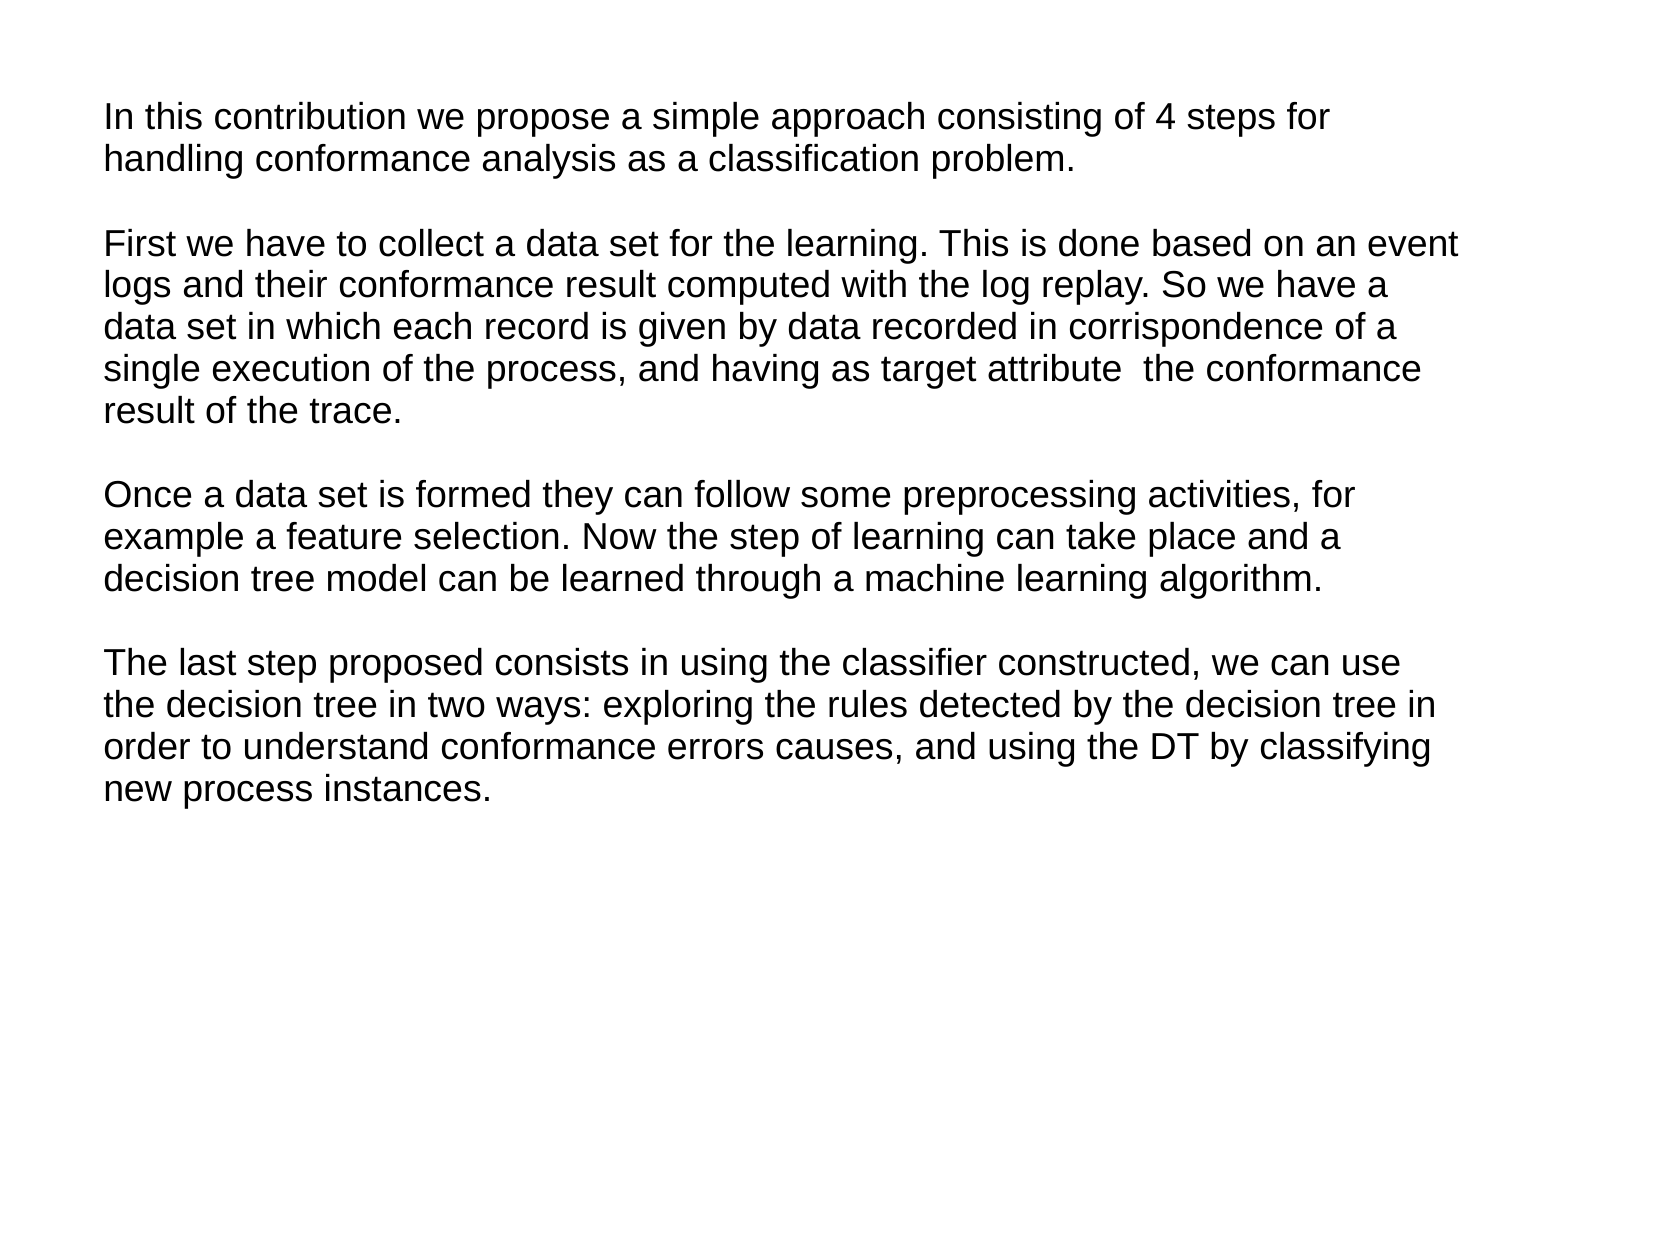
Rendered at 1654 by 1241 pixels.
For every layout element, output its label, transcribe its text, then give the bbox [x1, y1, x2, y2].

text_box In this contribution we propose a simple approach consisting of 4 steps for handling conformance analysis as a classification problem. First we have to collect a data set for the learning. This is done based on an event logs and their conformance result computed with the log replay. So we have a data set in which each record is given by data recorded in corrispondence of a single execution of the process, and having as target attribute the conformance result of the trace. Once a data set is formed they can follow some preprocessing activities, for example a feature selection. Now the step of learning can take place and a decision tree model can be learned through a machine learning algorithm. The last step proposed consists in using the classifier constructed, we can use the decision tree in two ways: exploring the rules detected by the decision tree in order to understand conformance errors causes, and using the DT by classifying new process instances. [88, 88, 1477, 818]
